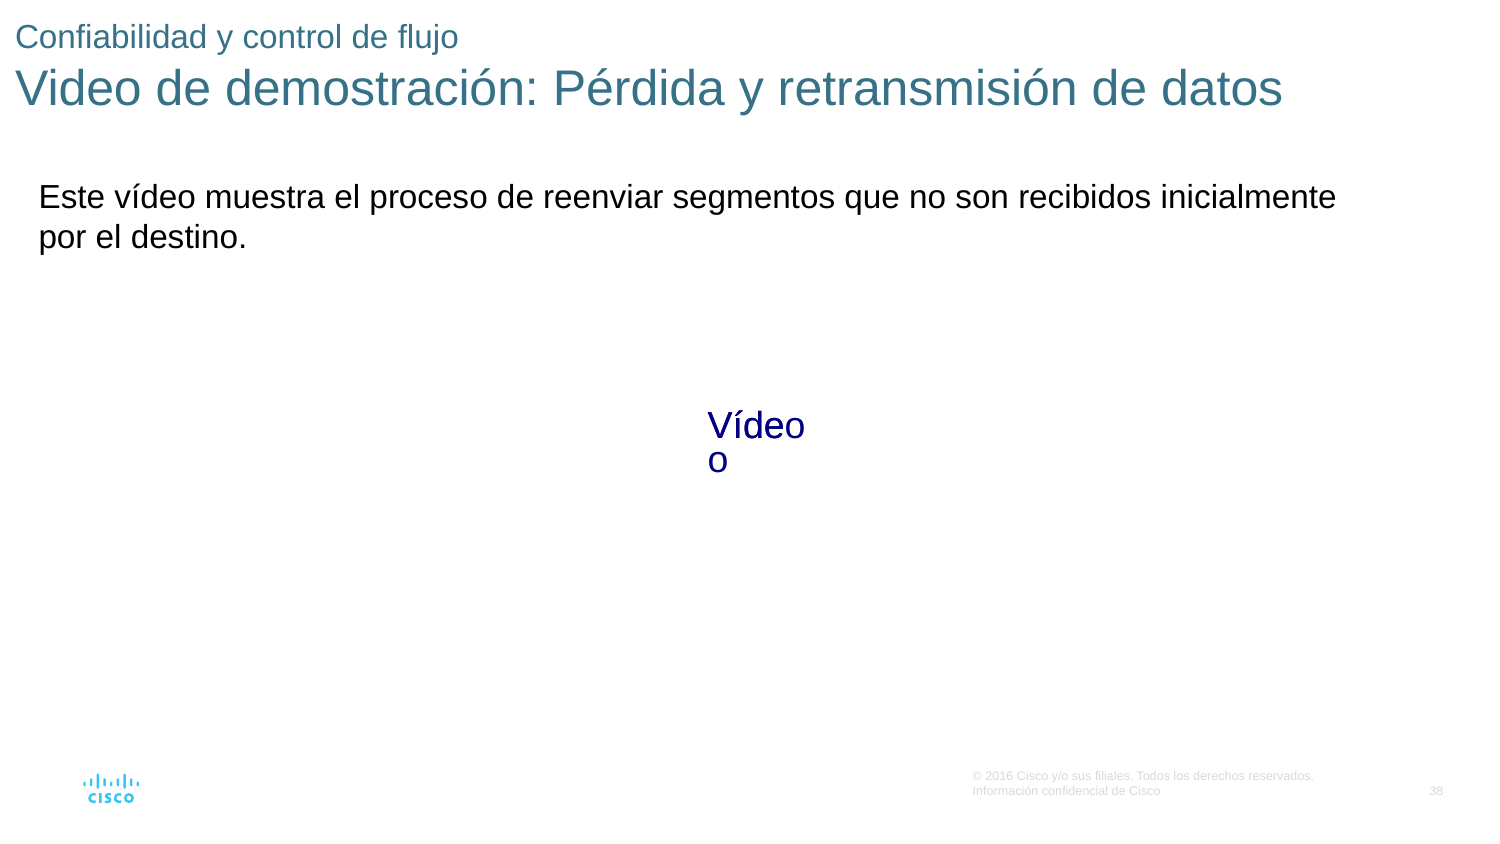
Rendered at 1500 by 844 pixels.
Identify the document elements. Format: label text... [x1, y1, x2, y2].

text_box Vídeo [693, 467, 816, 472]
title Confiabilidad y control de flujo Video de demostración: Pérdida y retransmisión de datos [0, 3, 1500, 128]
list Este vídeo muestra el proceso de reenviar segmentos que no son recibidos inicialmente por el destino. [23, 168, 1417, 276]
text_box Vídeo [693, 396, 862, 467]
